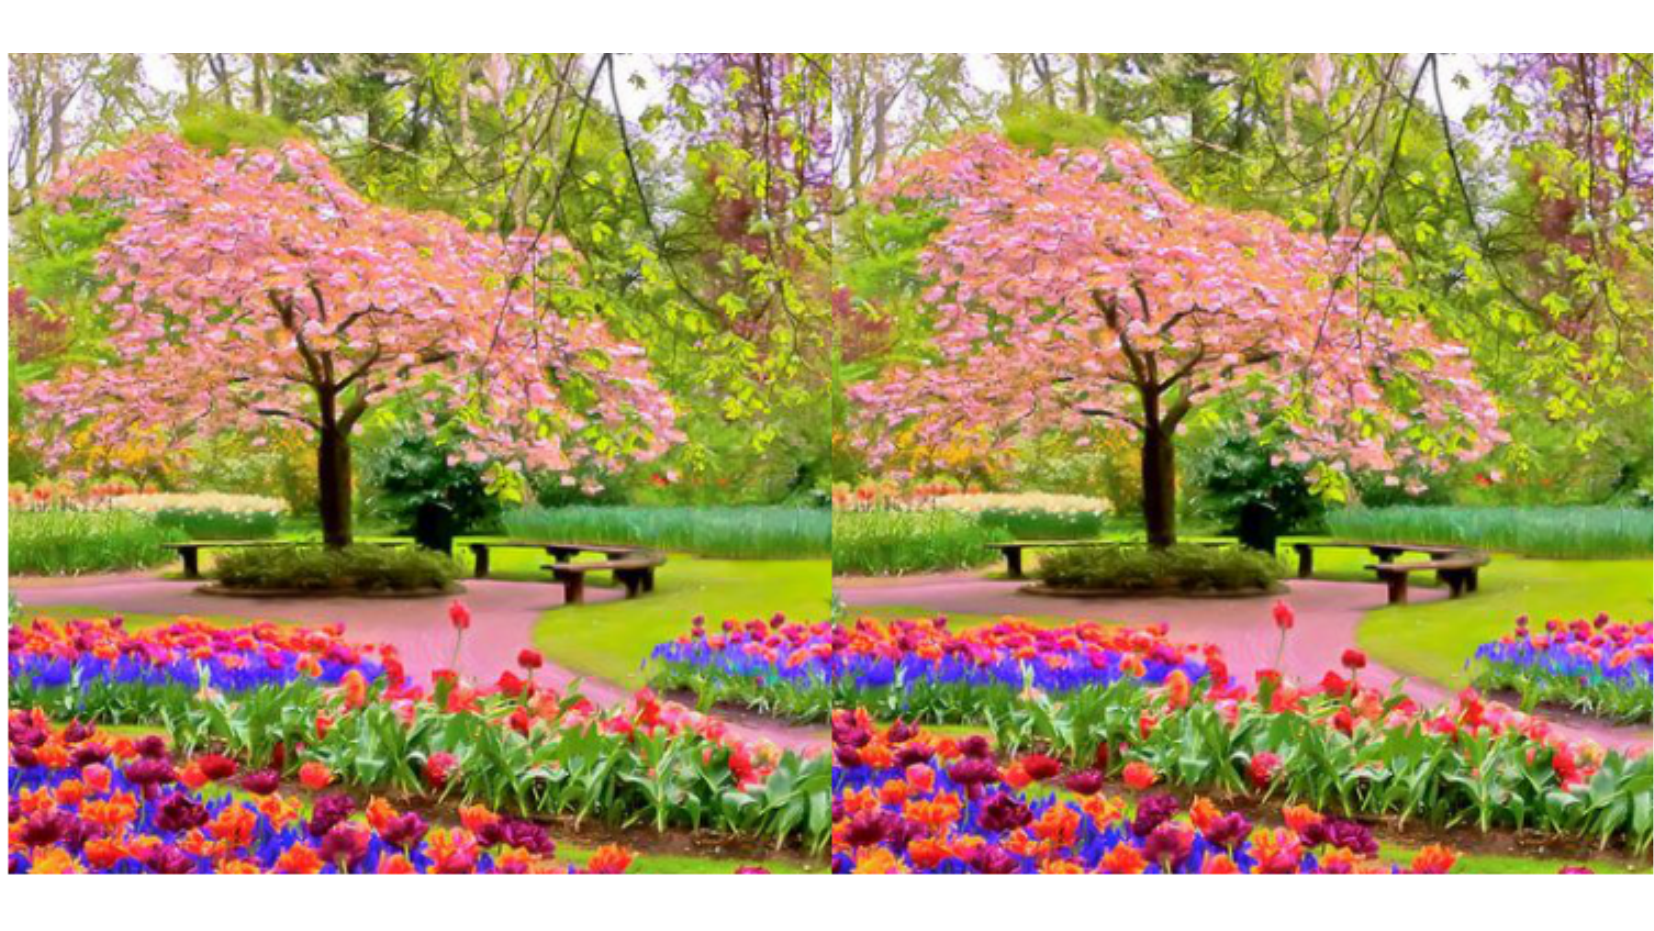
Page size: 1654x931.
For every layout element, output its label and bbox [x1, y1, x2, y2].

picture [0, 53, 1654, 877]
